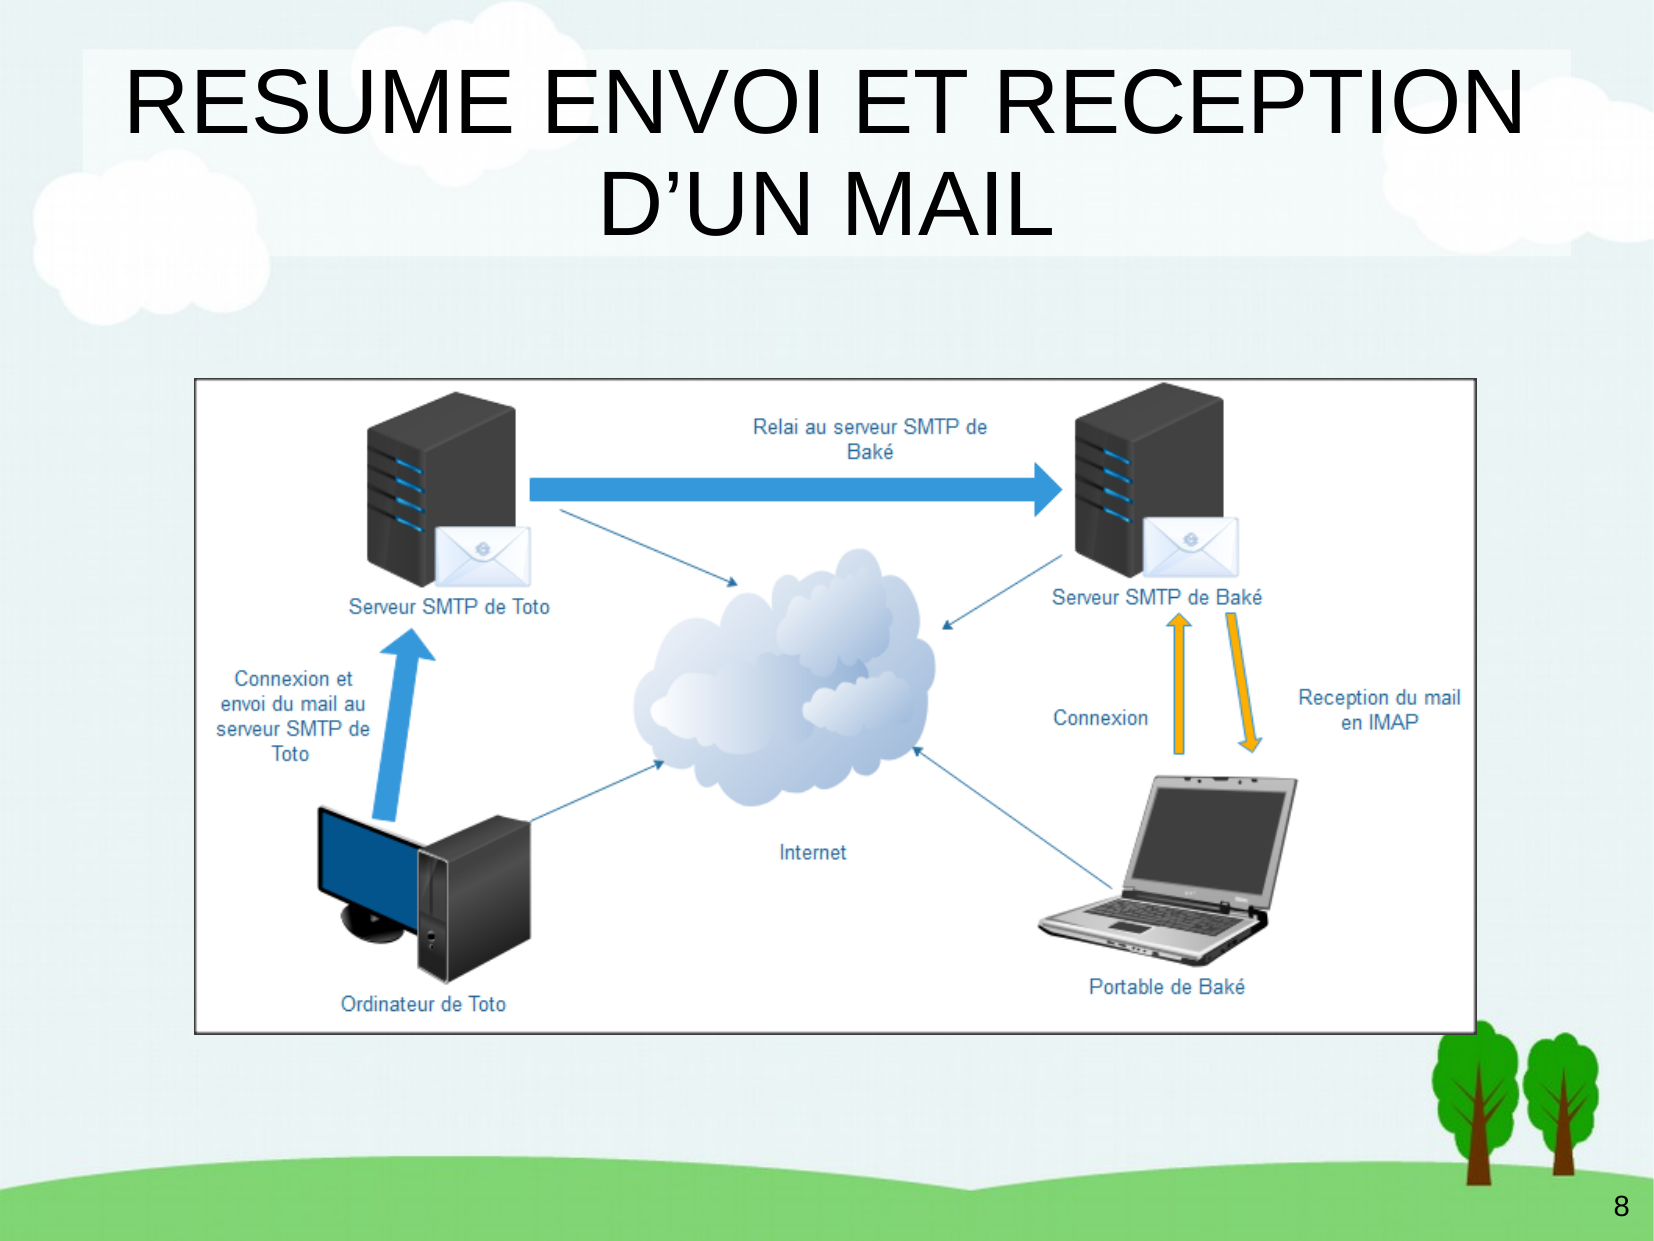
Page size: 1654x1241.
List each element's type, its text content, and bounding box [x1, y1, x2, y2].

picture [0, 0, 1654, 1241]
title RESUME ENVOI ET RECEPTION D’UN MAIL [82, 49, 1571, 257]
